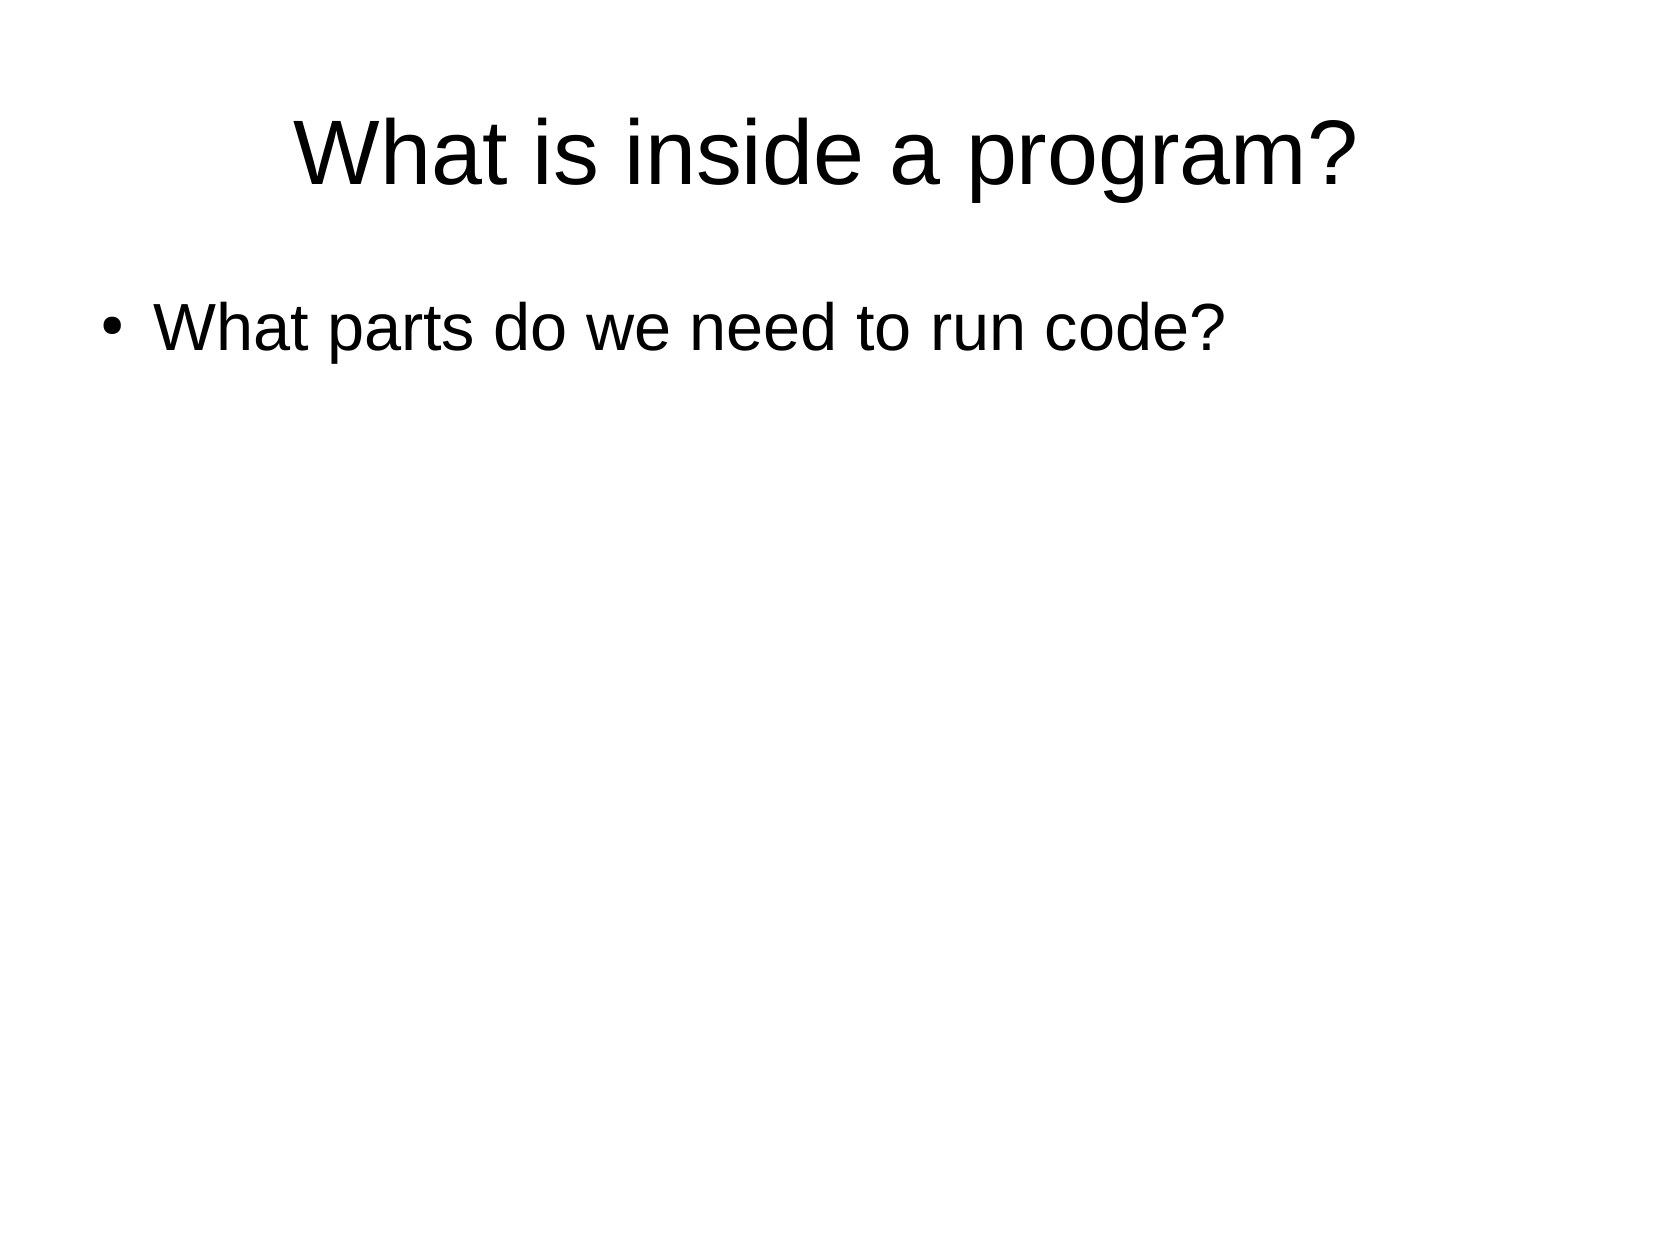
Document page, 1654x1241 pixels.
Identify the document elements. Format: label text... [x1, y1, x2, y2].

title What is inside a program? [82, 49, 1571, 257]
list What parts do we need to run code? [82, 290, 1571, 1010]
